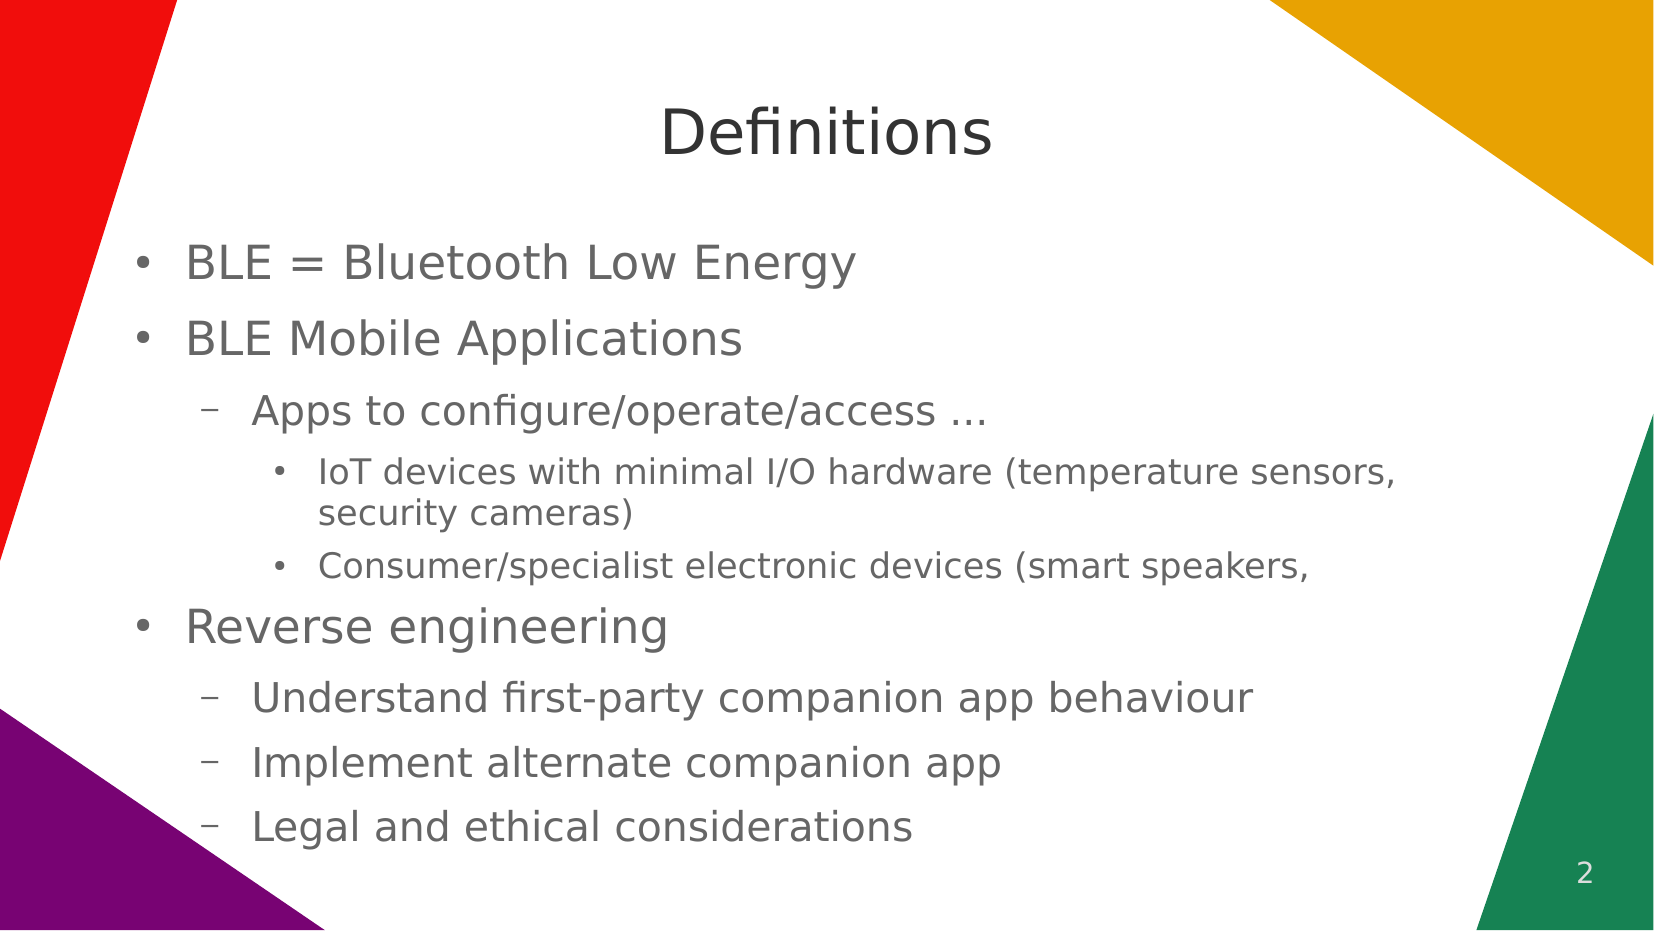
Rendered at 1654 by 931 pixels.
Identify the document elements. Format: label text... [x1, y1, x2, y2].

title Definitions [118, 59, 1536, 207]
list BLE = Bluetooth Low Energy BLE Mobile Applications Apps to configure/operate/access ... IoT devices with minimal I/O hardware (temperature sensors, security cameras) Consumer/specialist electronic devices (smart speakers, Reverse engineering Understand first-party companion app behaviour Implement alternate companion app Legal and ethical considerations [118, 236, 1536, 857]
